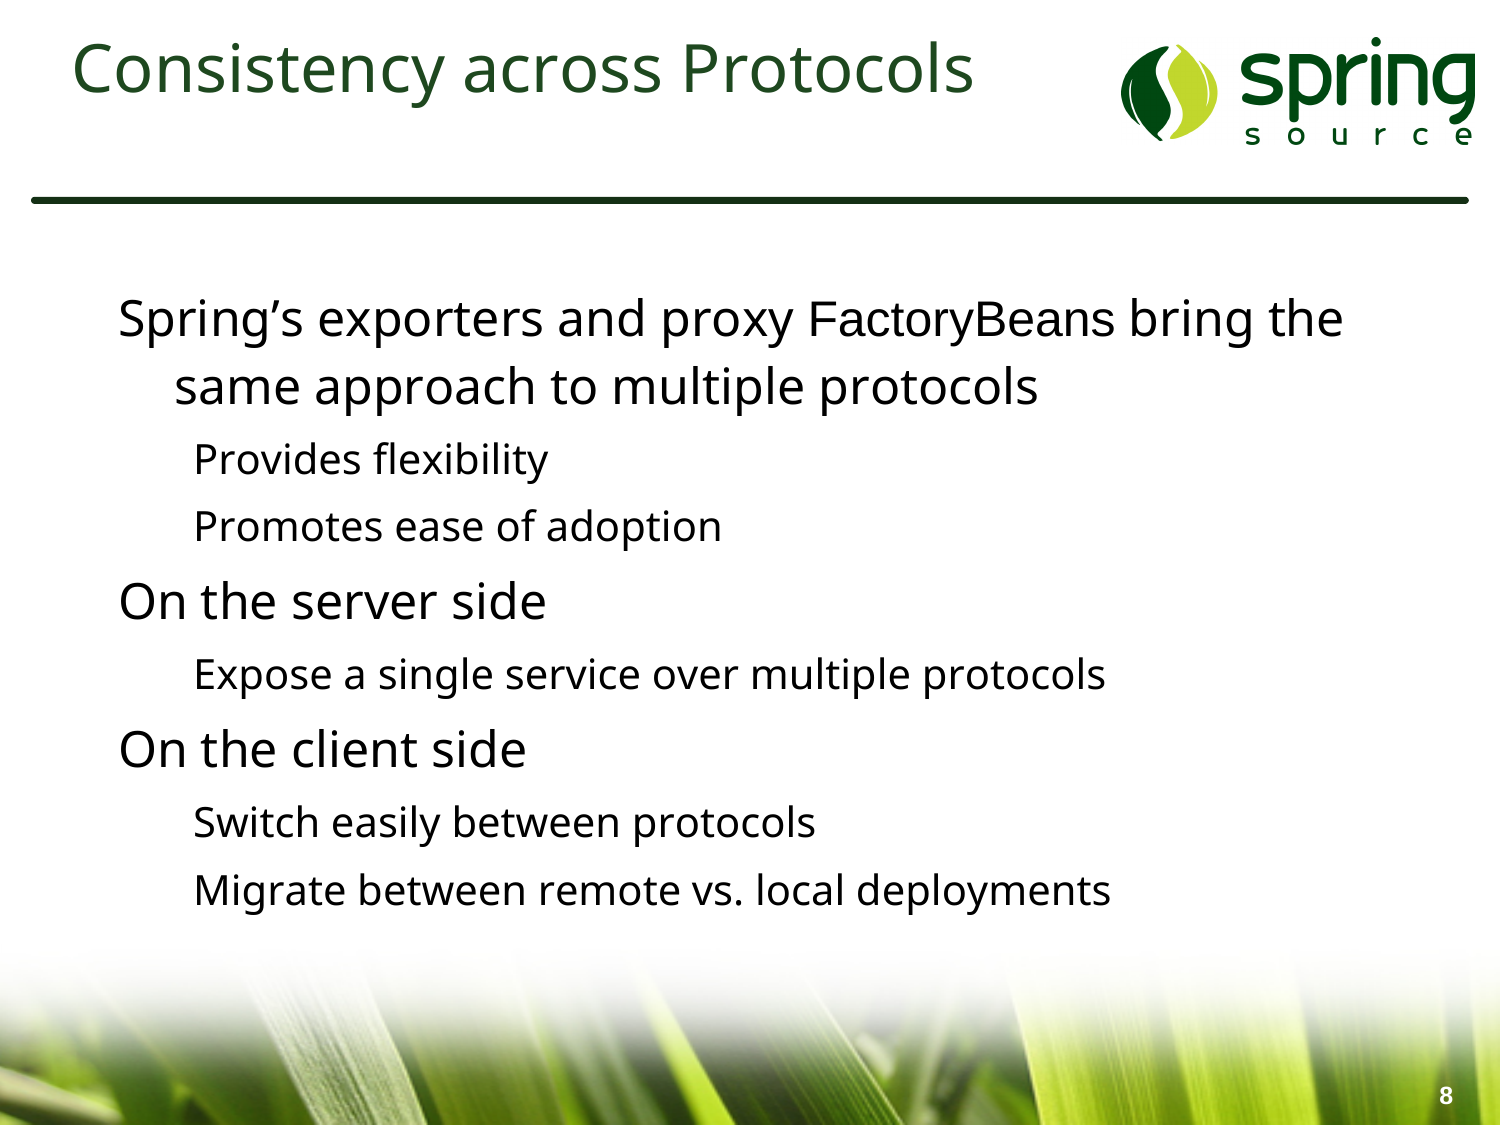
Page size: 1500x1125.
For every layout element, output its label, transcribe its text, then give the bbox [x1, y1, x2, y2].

picture [0, 944, 1500, 1125]
picture [1121, 37, 1475, 145]
list Spring’s exporters and proxy FactoryBeans bring the same approach to multiple protocols Provides flexibility Promotes ease of adoption On the server side Expose a single service over multiple protocols On the client side Switch easily between protocols Migrate between remote vs. local deployments [103, 275, 1394, 938]
title Consistency across Protocols [56, 13, 1089, 176]
